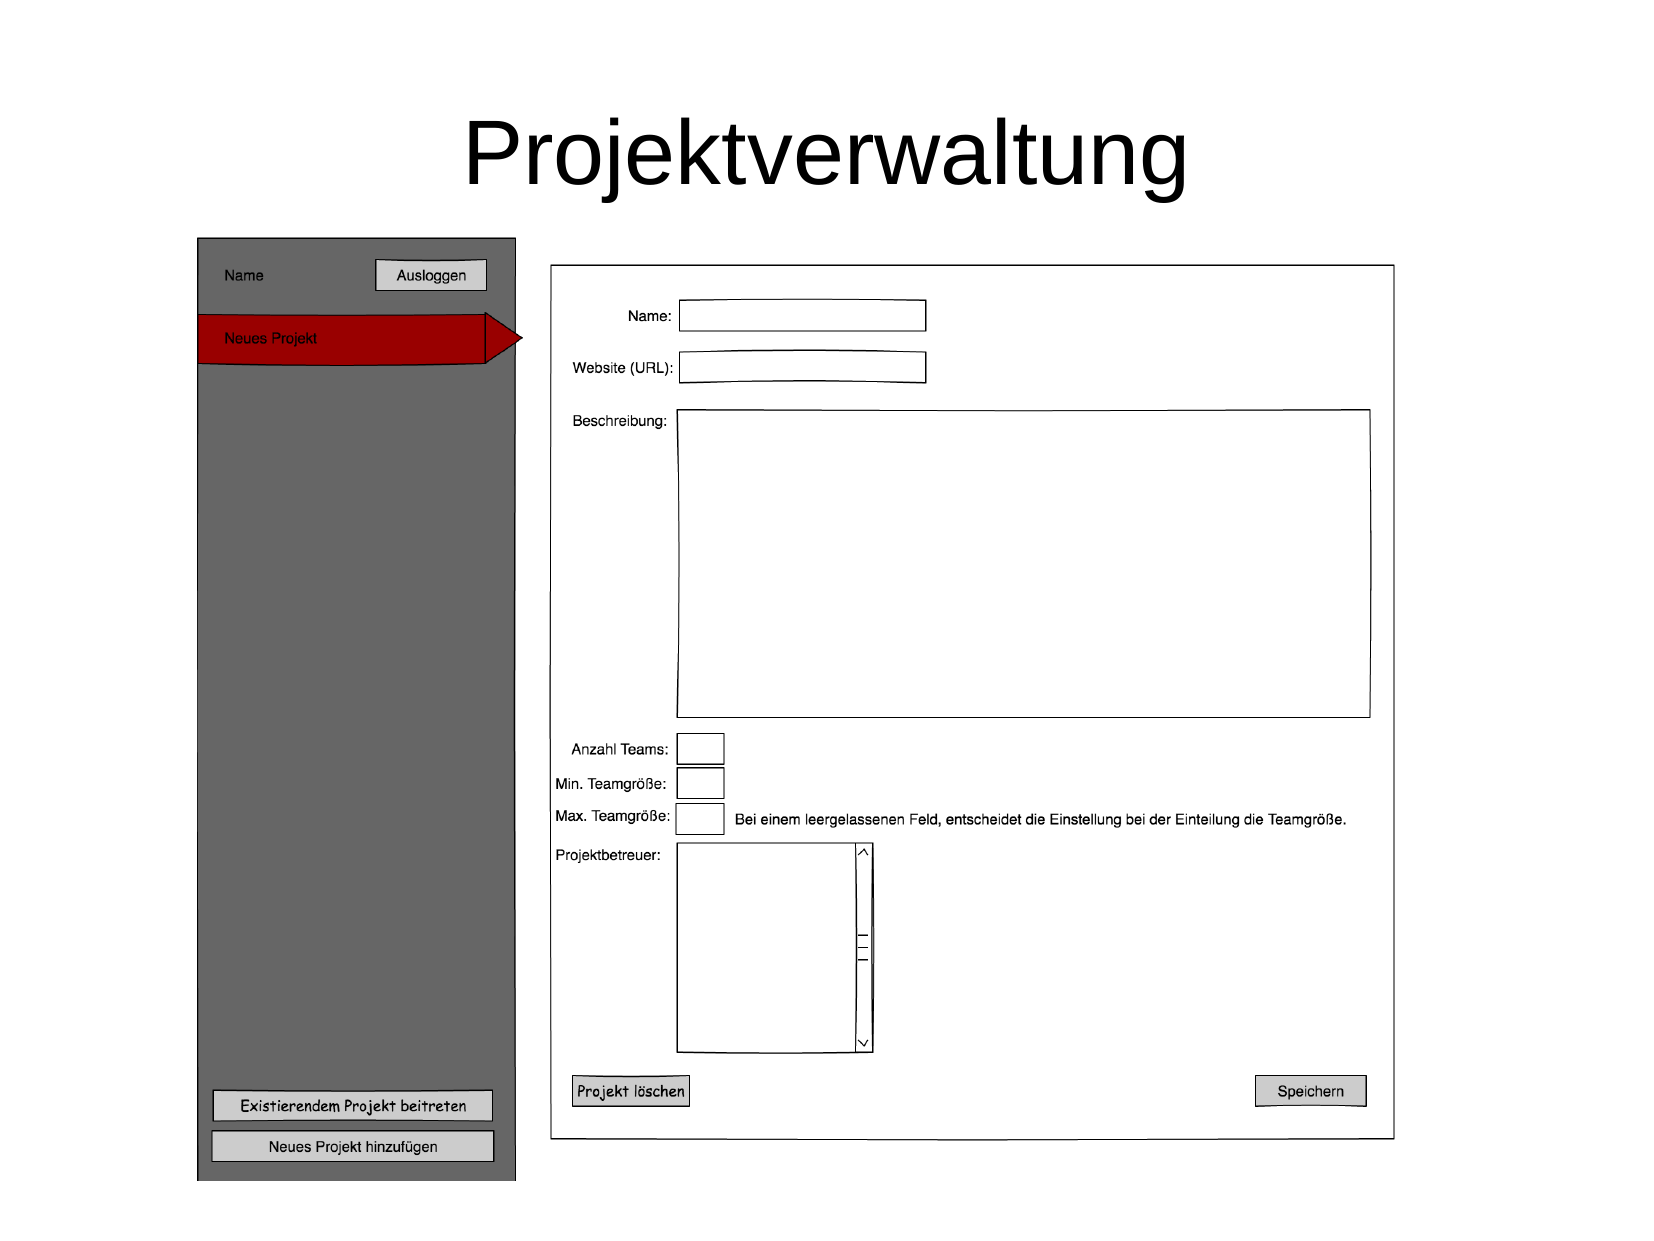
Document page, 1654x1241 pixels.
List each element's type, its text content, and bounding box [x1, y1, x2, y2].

title Projektverwaltung [82, 49, 1571, 257]
picture [197, 236, 1457, 1181]
